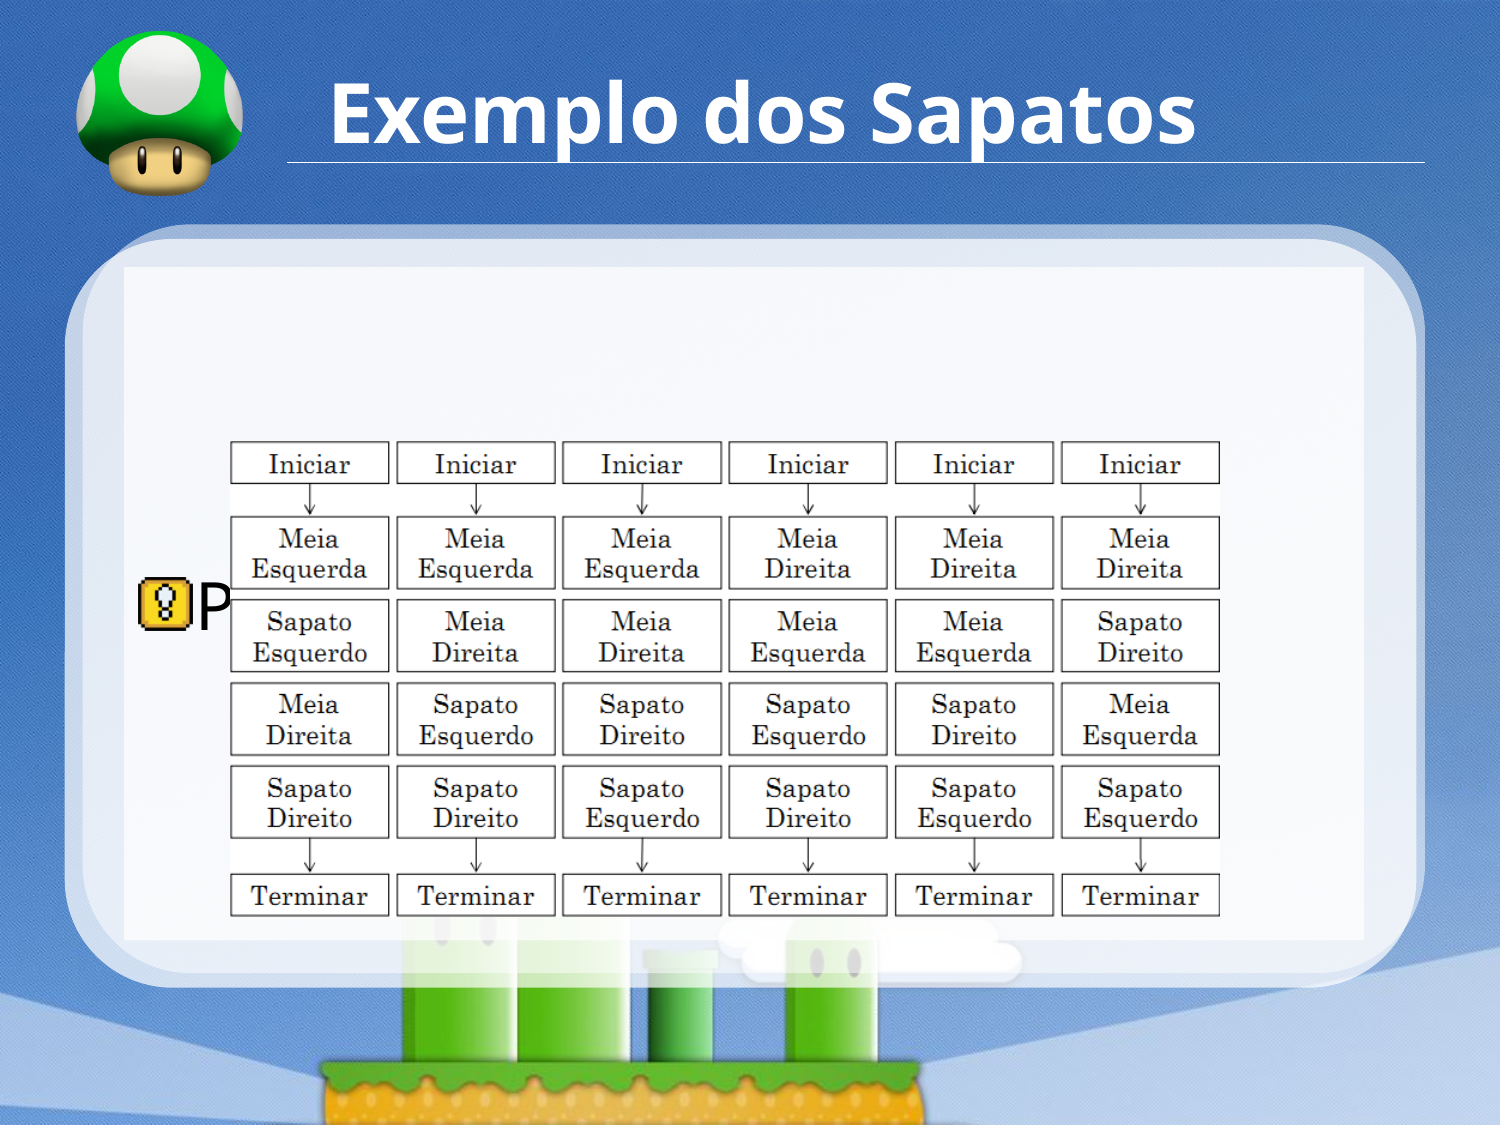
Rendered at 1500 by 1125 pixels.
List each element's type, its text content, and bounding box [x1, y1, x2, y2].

title Exemplo dos Sapatos [312, 37, 1425, 183]
picture [0, 0, 1500, 1125]
list Plano de Ordem Total [123, 267, 1365, 941]
